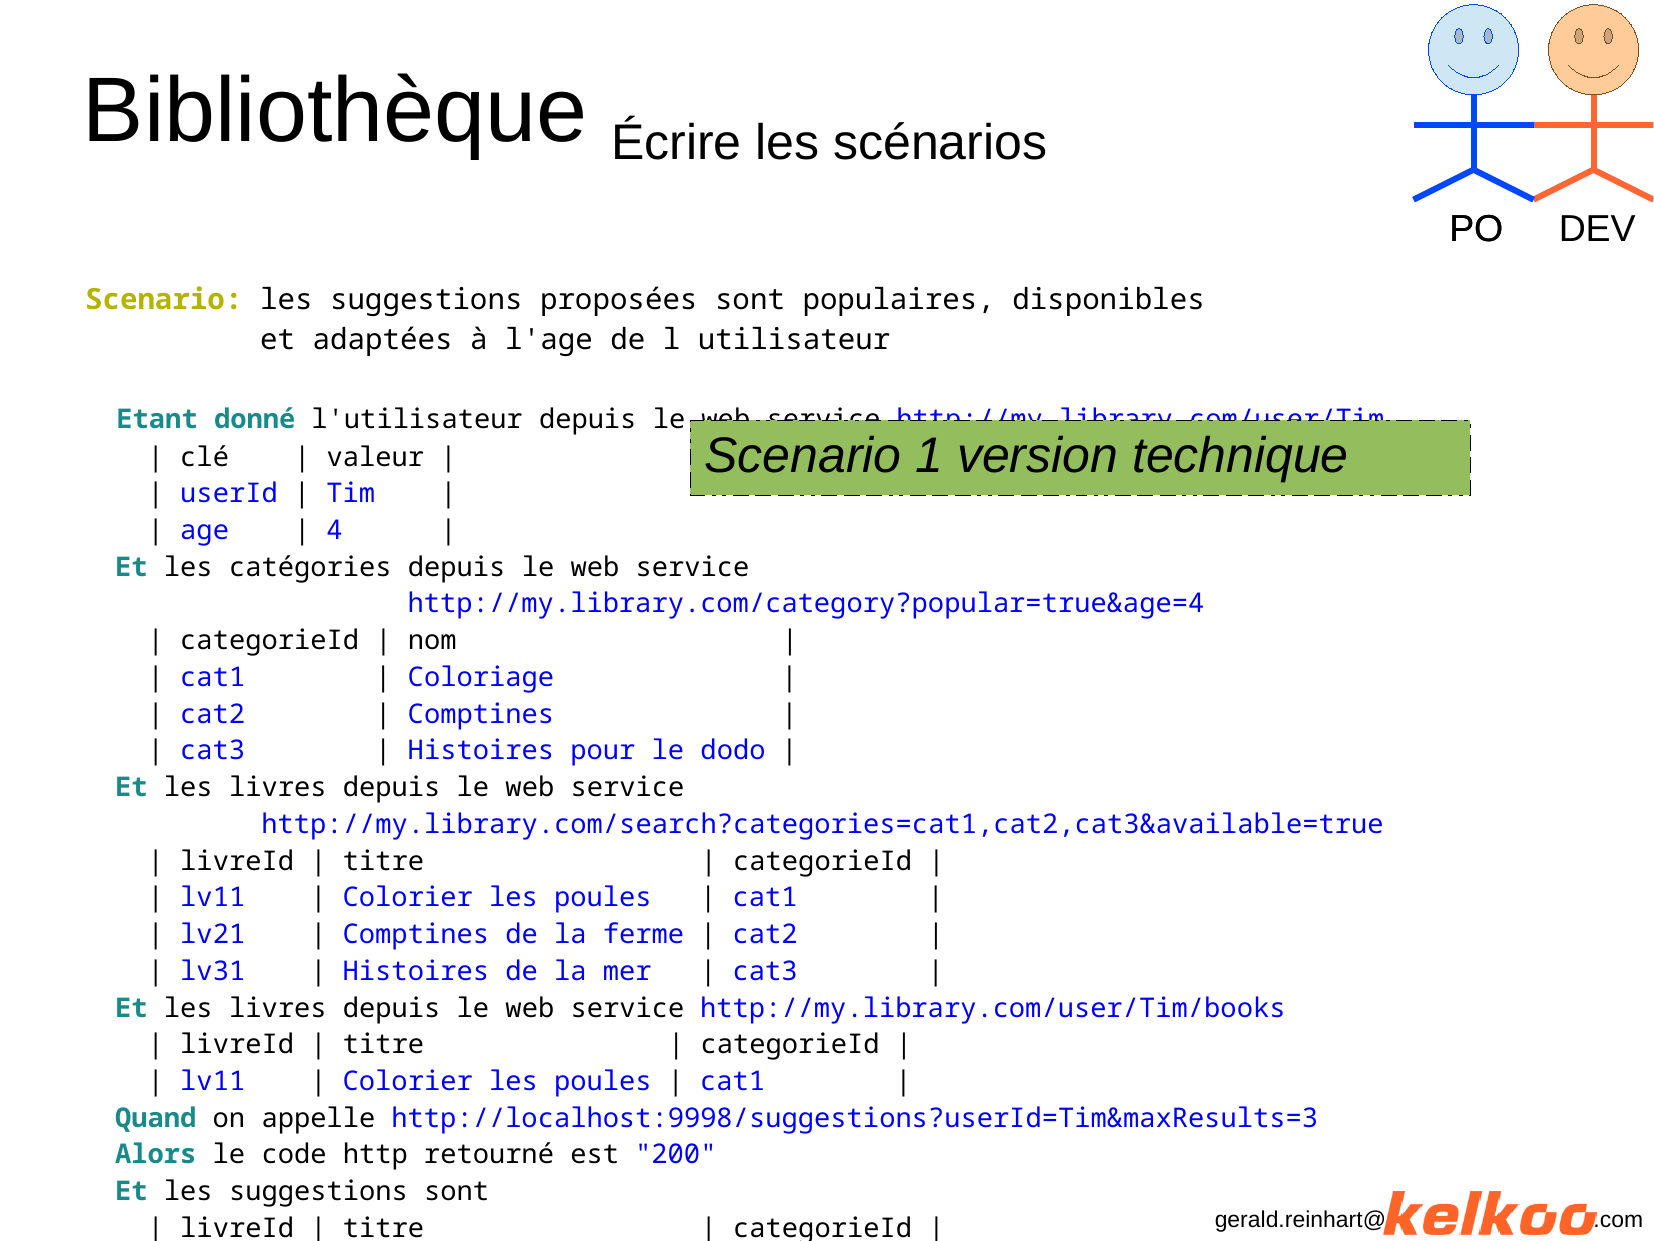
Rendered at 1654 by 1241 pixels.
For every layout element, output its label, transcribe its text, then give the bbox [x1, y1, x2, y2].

text_box DEV [1534, 199, 1654, 257]
text_box [1571, 4, 1639, 95]
text_box Scenario: les suggestions proposées sont populaires, disponibles et adaptées à l'age de l utilisateur Etant donné l'utilisateur depuis le web service http://my.library.com/user/Tim | clé | valeur | | userId | Tim | | age | 4 | Et les catégories depuis le web service http://my.library.com/category?popular=true&age=4 | categorieId | nom | | cat1 | Coloriage | | cat2 | Comptines | | cat3 | Histoires pour le dodo | Et les livres depuis le web service http://my.library.com/search?categories=cat1,cat2,cat3&available=true | livreId | titre | categorieId | | lv11 | Colorier les poules | cat1 | | lv21 | Comptines de la ferme | cat2 | | lv31 | Histoires de la mer | cat3 | Et les livres depuis le web service http://my.library.com/user/Tim/books | livreId | titre | categorieId | | lv11 | Colorier les poules | cat1 | Quand on appelle http://localhost:9998/suggestions?userId=Tim&maxResults=3 Alors le code http retourné est "200" Et les suggestions sont | livreId | titre | categorieId | | lv11 | Colorier les poules | cat1 | | lv21 | Comptines de la ferme | cat2 | | lv31 | Histoires de la mer | cat3 | [35, 270, 1399, 1218]
text_box PO [1413, 213, 1534, 257]
picture [1383, 1191, 1597, 1199]
title Bibliothèque [82, 5, 1571, 213]
text_box Écrire les scénarios [596, 106, 1063, 178]
text_box gerald.reinhart@ .com [1193, 1199, 1654, 1241]
text_box Scenario 1 version technique [690, 420, 1471, 496]
